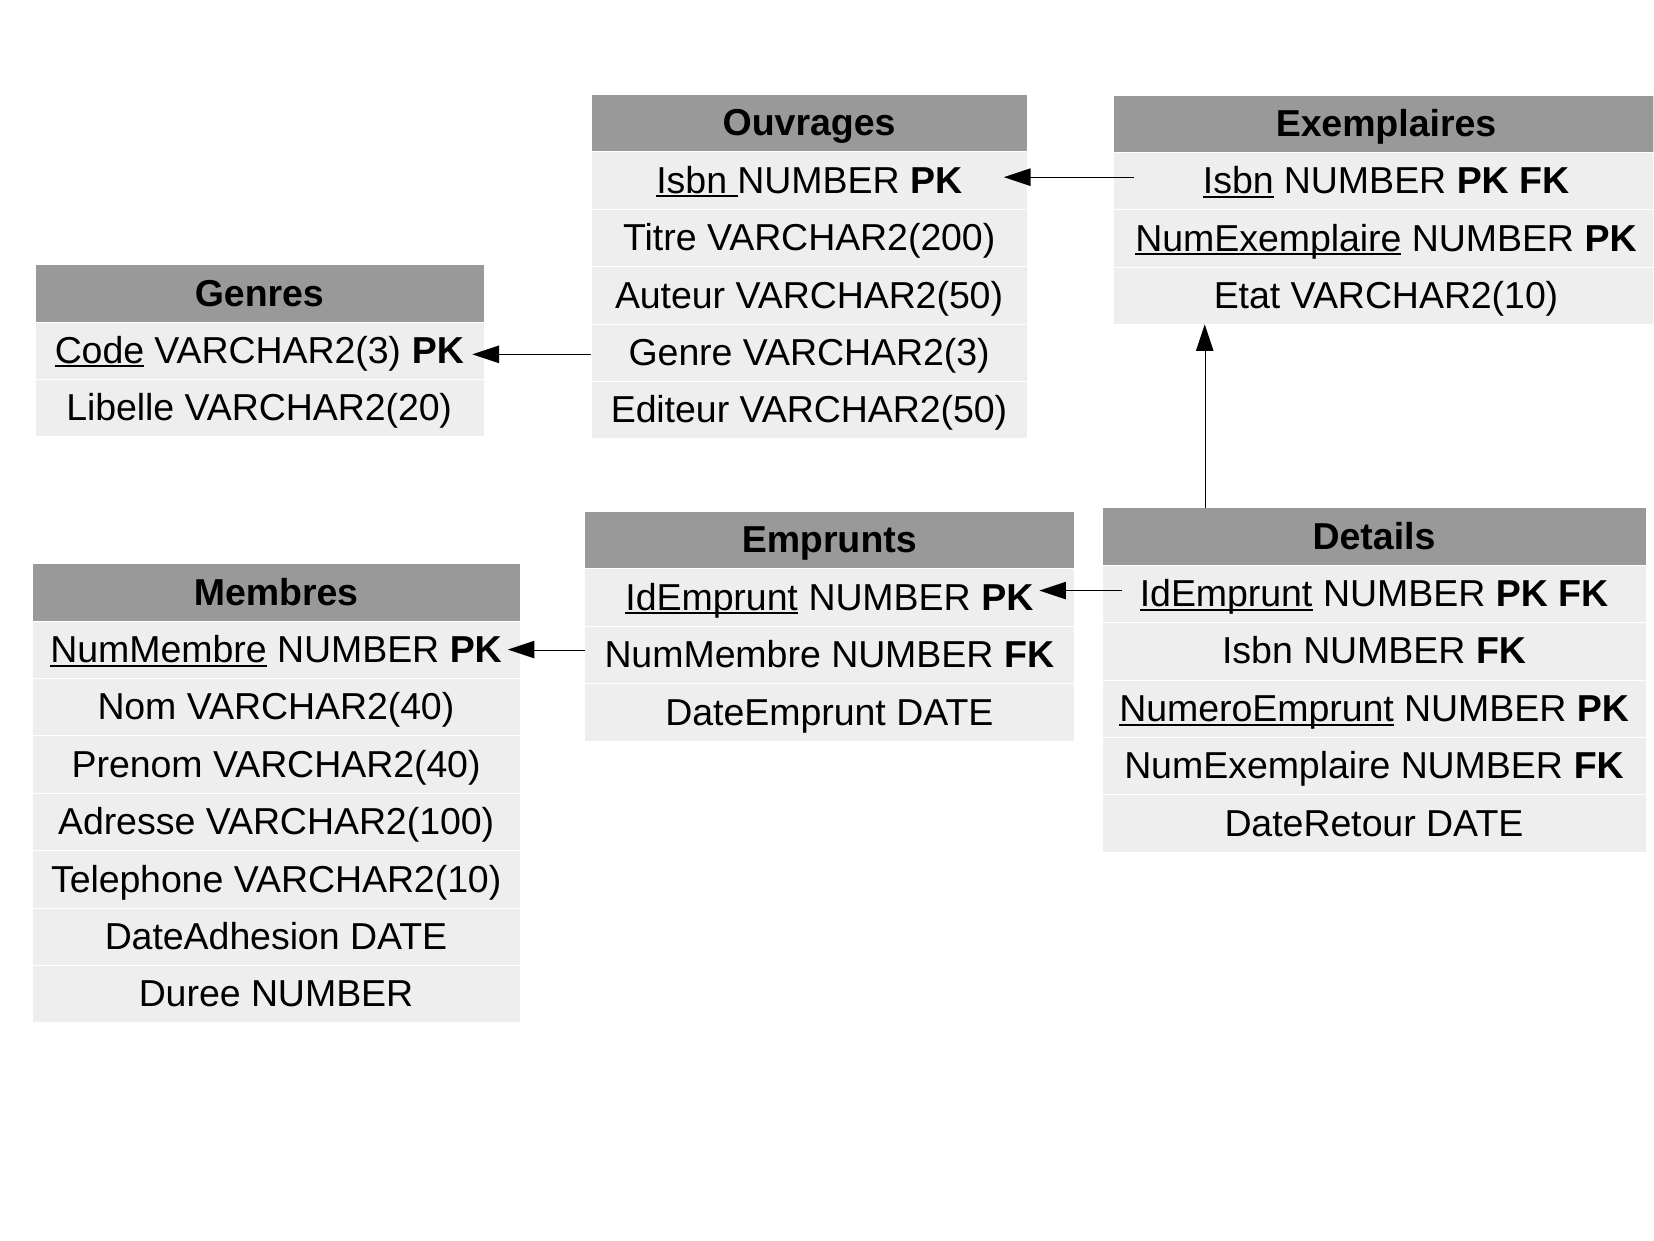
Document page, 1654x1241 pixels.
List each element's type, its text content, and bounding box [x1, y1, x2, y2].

table_header Emprunts [585, 512, 1074, 568]
table_cell Libelle VARCHAR2(20) [36, 380, 484, 436]
table_cell NumMembre NUMBER PK [33, 622, 520, 678]
table_cell Isbn NUMBER PK FK [1114, 153, 1654, 209]
table_cell Titre VARCHAR2(200) [592, 210, 1027, 266]
table_cell DateAdhesion DATE [33, 909, 520, 965]
table_cell Code VARCHAR2(3) PK [36, 323, 484, 379]
table_cell IdEmprunt NUMBER PK FK [1103, 566, 1646, 622]
table_cell Adresse VARCHAR2(100) [33, 794, 520, 850]
table_cell DateEmprunt DATE [585, 684, 1074, 741]
table_header Genres [36, 265, 484, 322]
table_cell IdEmprunt NUMBER PK [585, 569, 1074, 626]
table_cell Etat VARCHAR2(10) [1114, 268, 1654, 324]
table_cell Genre VARCHAR2(3) [592, 325, 1027, 381]
table_cell NumExemplaire NUMBER FK [1103, 738, 1646, 794]
table_cell NumMembre NUMBER FK [585, 627, 1074, 683]
table_header Details [1103, 508, 1646, 565]
table_cell Editeur VARCHAR2(50) [592, 382, 1027, 438]
table_header Membres [33, 564, 520, 621]
table_header Exemplaires [1114, 96, 1654, 152]
table_cell Prenom VARCHAR2(40) [33, 736, 520, 793]
table_header Ouvrages [592, 95, 1027, 151]
table_cell DateRetour DATE [1103, 795, 1646, 852]
table_cell NumeroEmprunt NUMBER PK [1103, 681, 1646, 737]
table_cell Nom VARCHAR2(40) [33, 679, 520, 735]
table_cell Duree NUMBER [33, 966, 520, 1022]
table_cell NumExemplaire NUMBER PK [1114, 210, 1654, 267]
table_cell Auteur VARCHAR2(50) [592, 267, 1027, 324]
table_cell Isbn NUMBER PK [592, 152, 1027, 209]
table_cell Isbn NUMBER FK [1103, 623, 1646, 680]
table_cell Telephone VARCHAR2(10) [33, 851, 520, 908]
